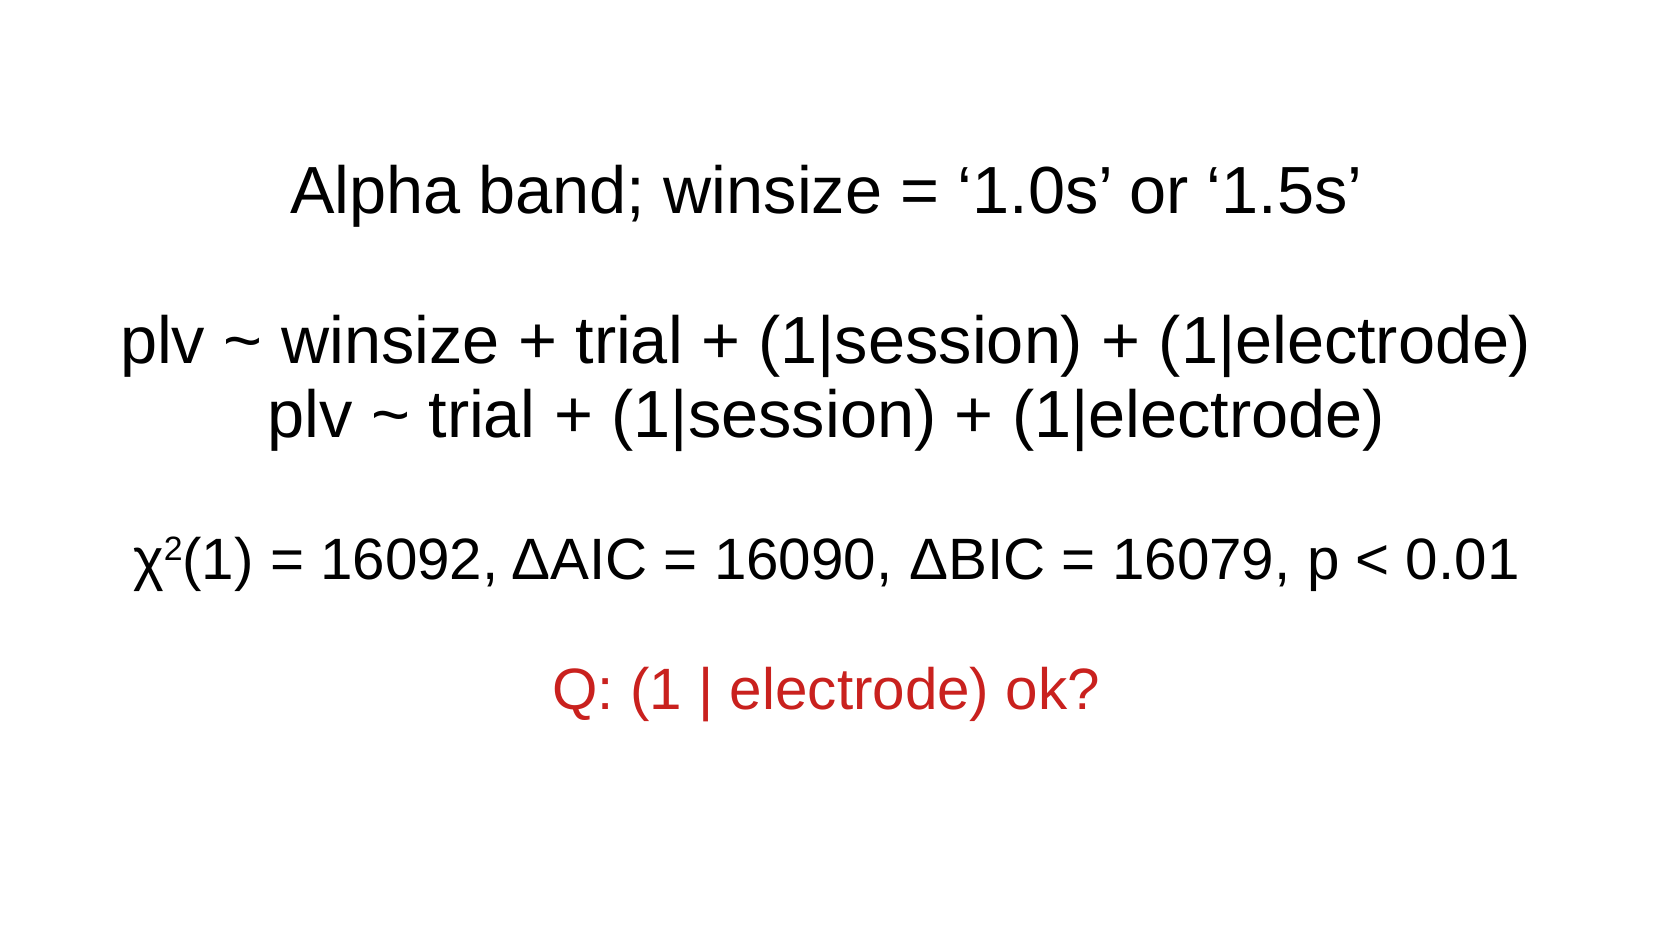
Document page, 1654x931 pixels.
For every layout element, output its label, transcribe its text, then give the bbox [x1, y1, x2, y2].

subtitle Alpha band; winsize = ‘1.0s’ or ‘1.5s’ plv ~ winsize + trial + (1|session) + (1|electrode) plv ~ trial + (1|session) + (1|electrode) χ2(1) = 16092, ΔAIC = 16090, ΔBIC = 16079, p < 0.01 Q: (1 | electrode) ok? [82, 88, 1571, 787]
